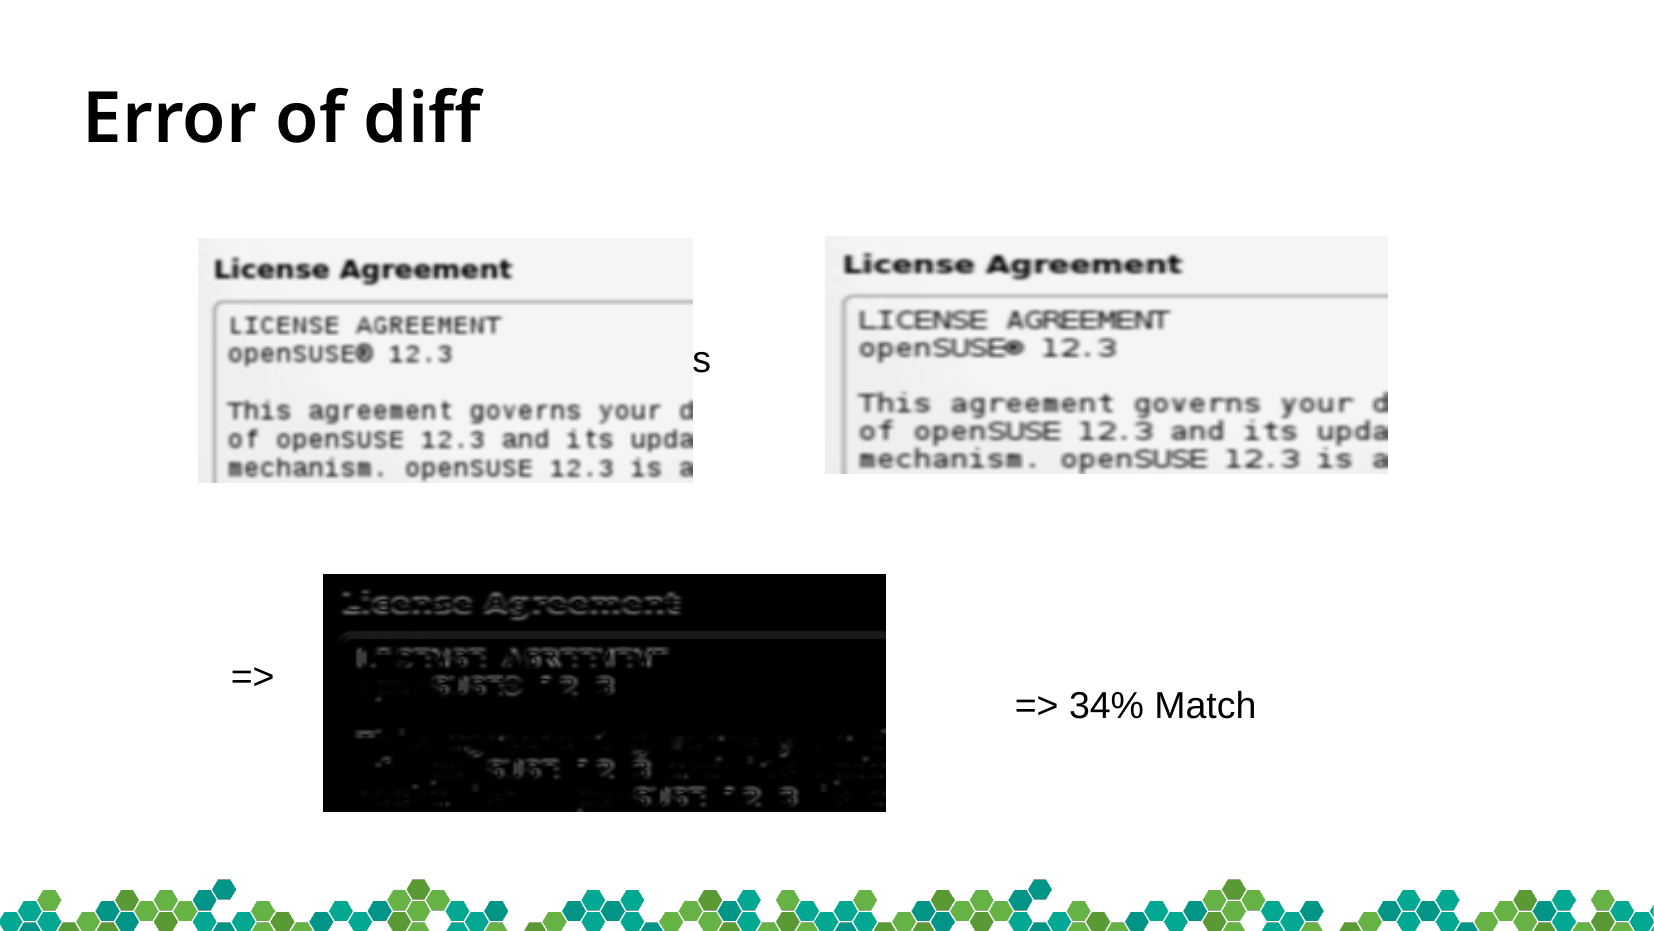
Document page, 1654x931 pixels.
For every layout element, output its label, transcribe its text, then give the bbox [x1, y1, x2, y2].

picture [198, 238, 693, 483]
title Error of diff [82, 37, 1571, 193]
text_box => [216, 648, 301, 705]
text_box => 34% Match [999, 677, 1272, 734]
text_box vs [693, 330, 727, 468]
picture [0, 871, 1654, 931]
picture [323, 574, 886, 812]
picture [825, 236, 1388, 474]
